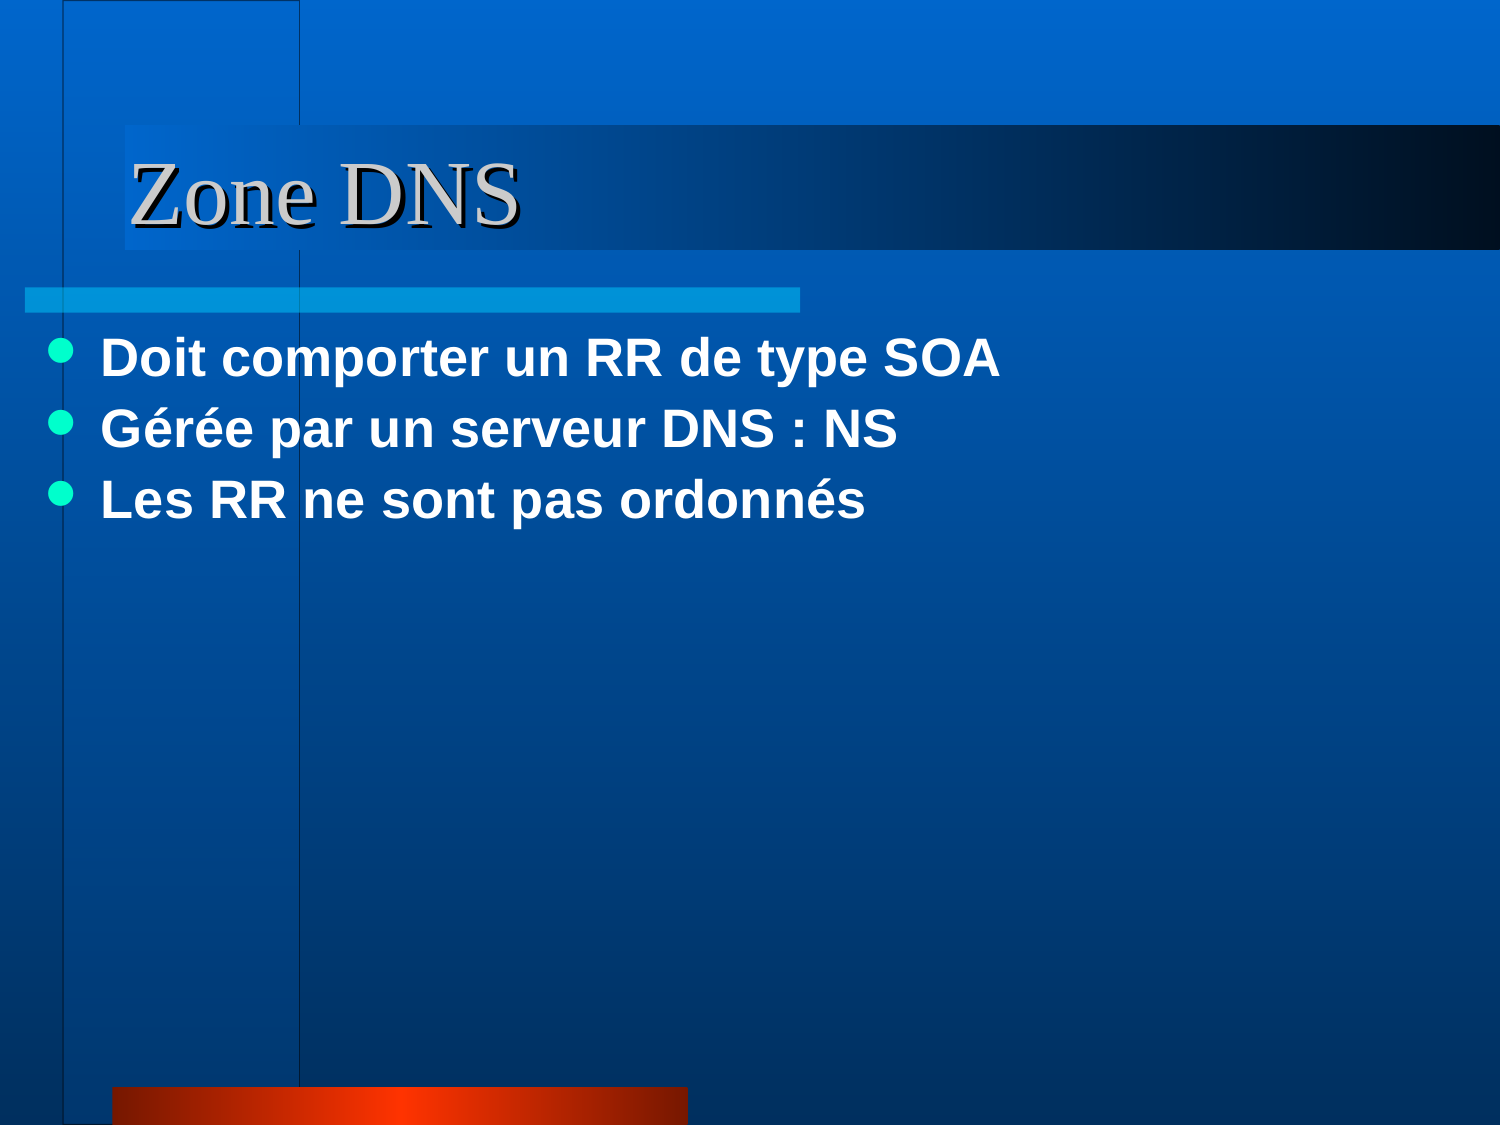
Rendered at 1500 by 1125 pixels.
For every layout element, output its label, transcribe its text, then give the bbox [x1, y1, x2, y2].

title Zone DNS [112, 99, 1388, 288]
list Doit comporter un RR de type SOA Gérée par un serveur DNS : NS Les RR ne sont pas ordonnés [29, 324, 1500, 1001]
